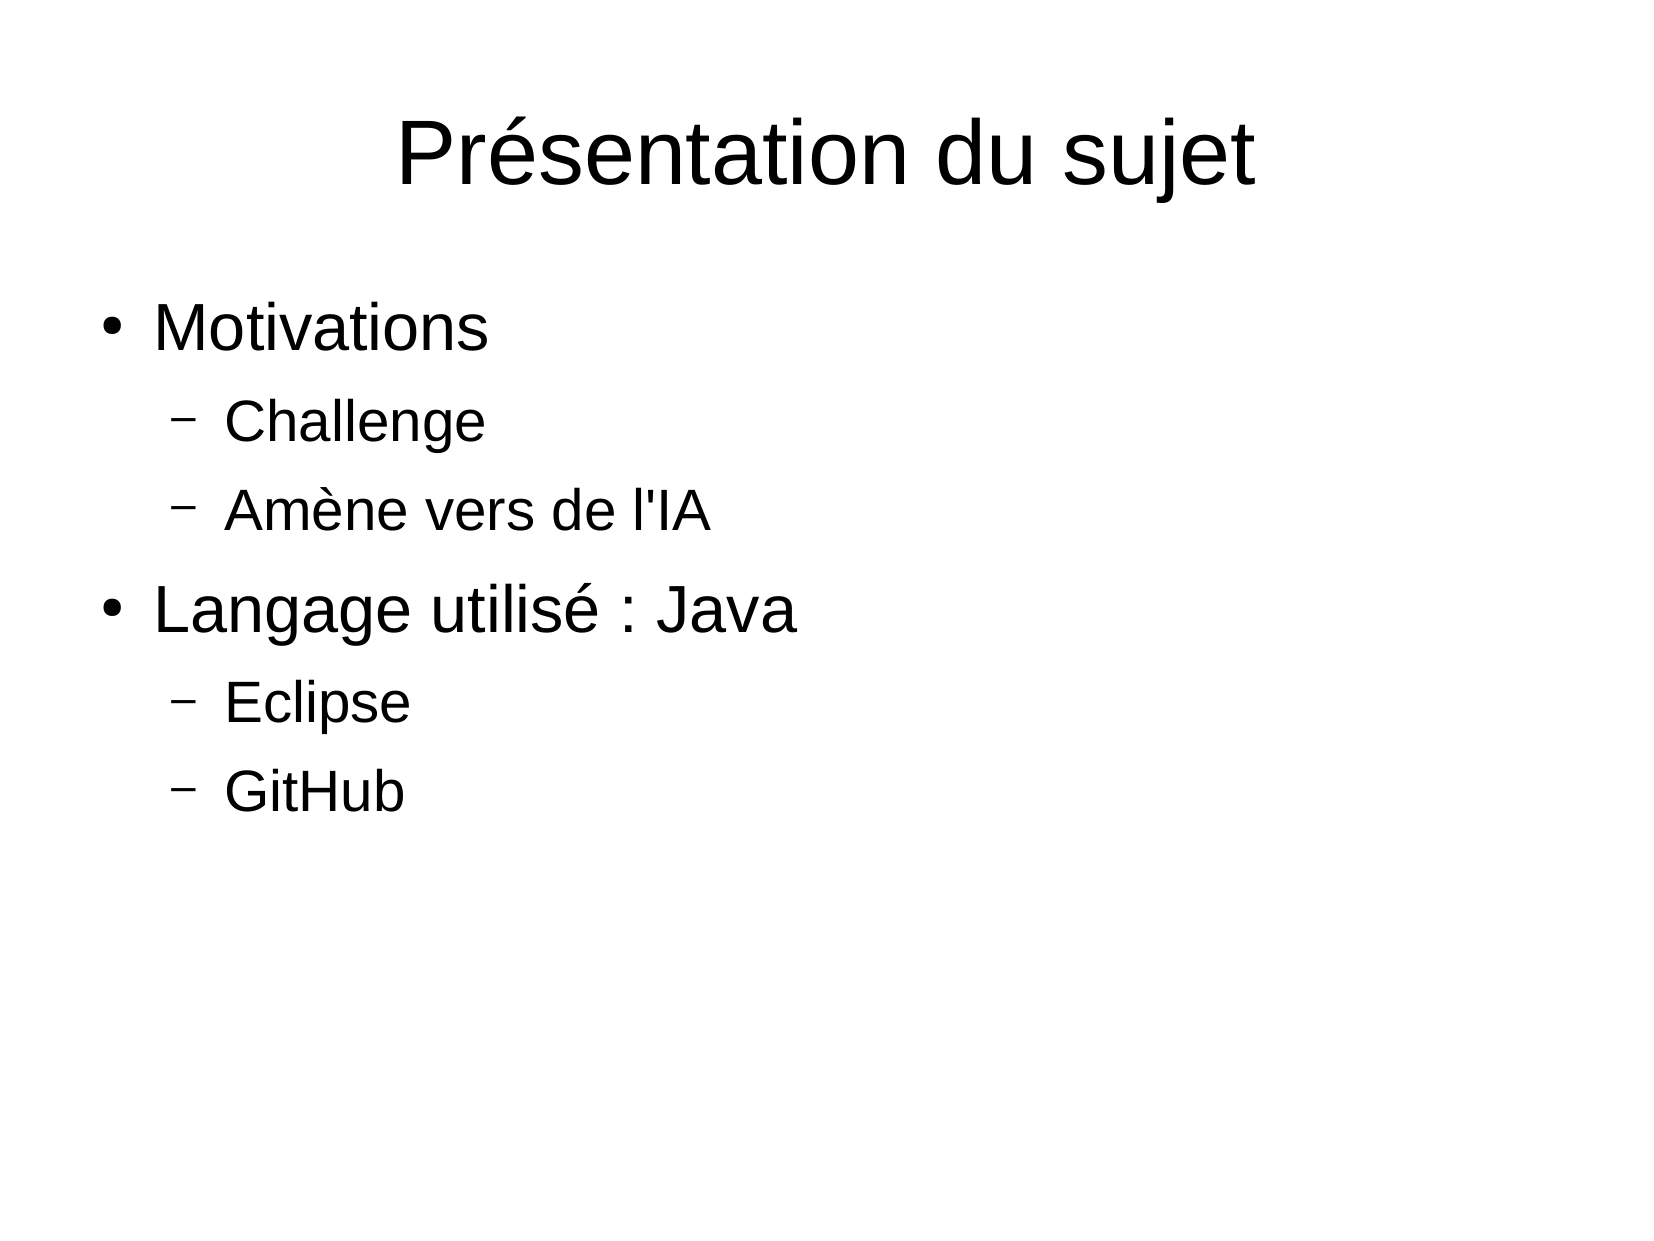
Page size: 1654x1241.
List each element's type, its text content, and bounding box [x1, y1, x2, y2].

title Présentation du sujet [82, 49, 1571, 257]
list Motivations Challenge Amène vers de l'IA Langage utilisé : Java Eclipse GitHub [82, 290, 1571, 1010]
